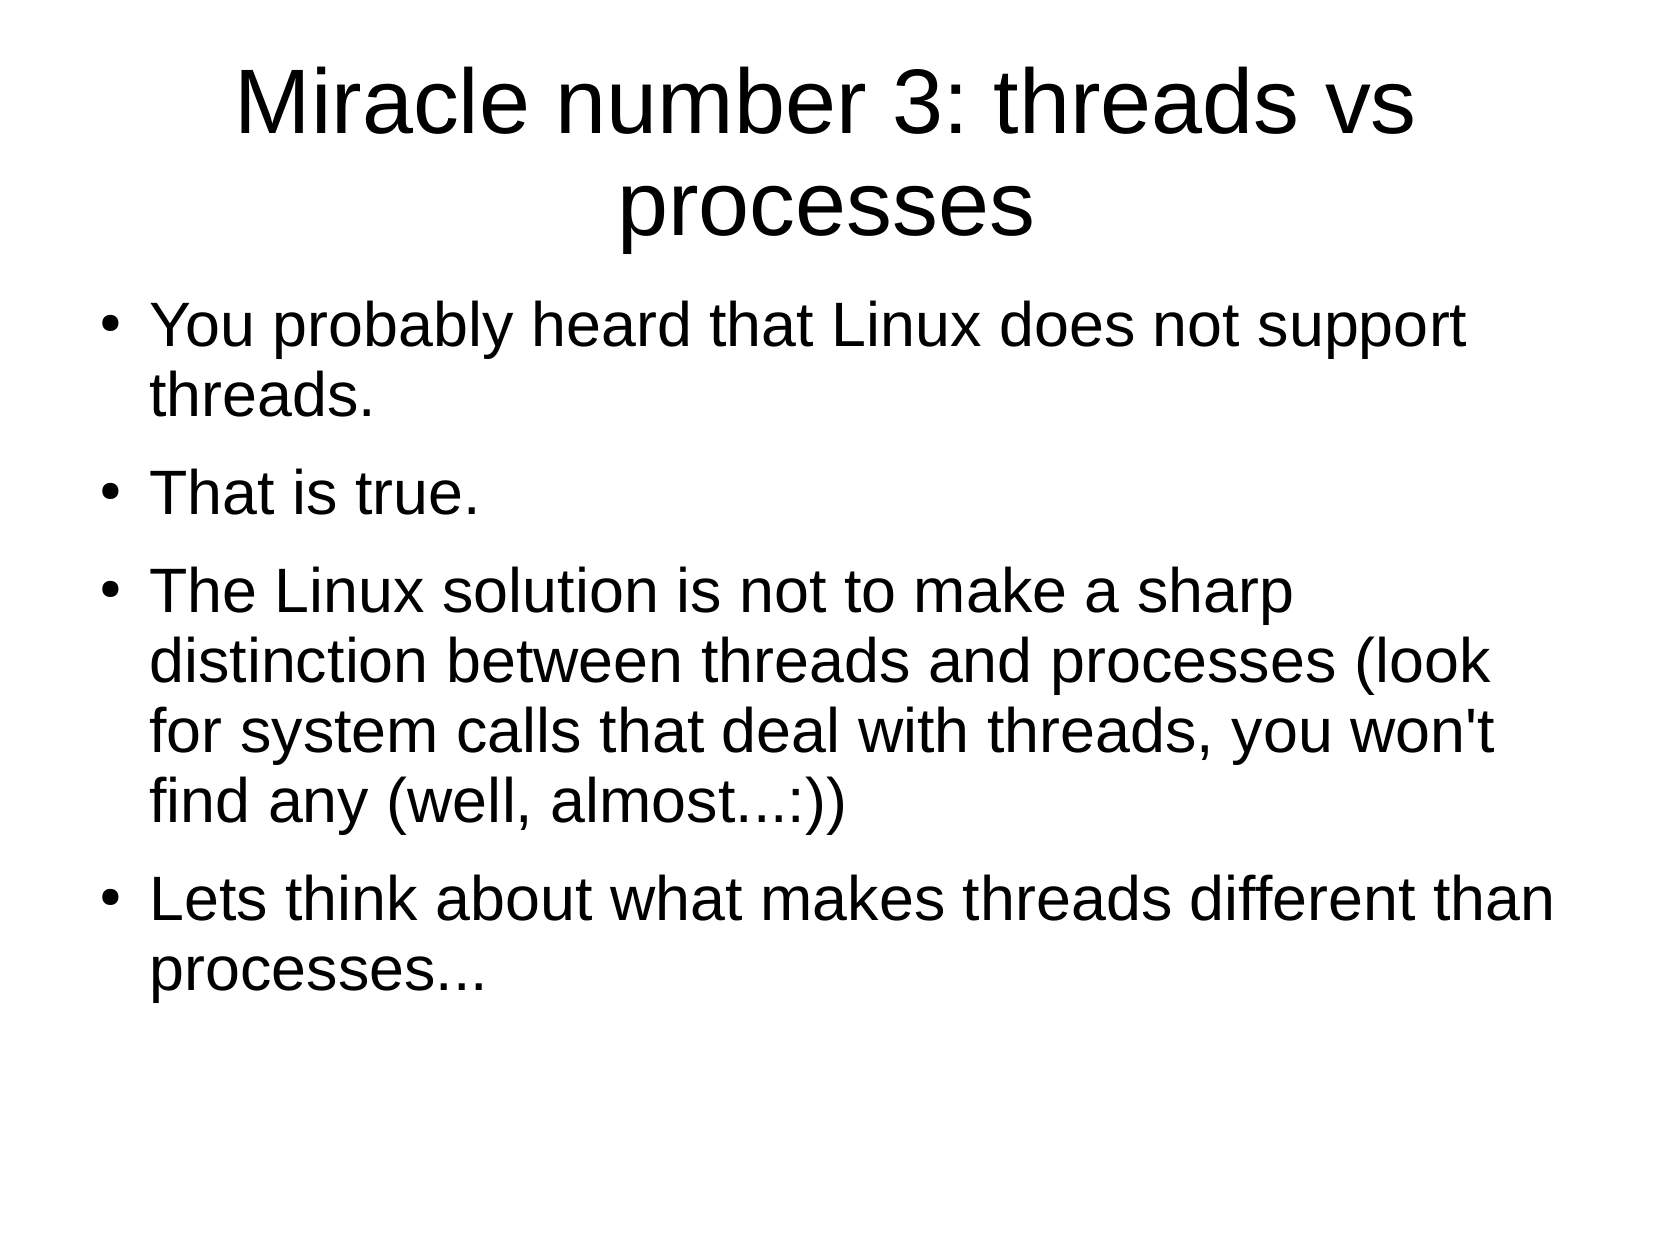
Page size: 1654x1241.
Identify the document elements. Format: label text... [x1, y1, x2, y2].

title Miracle number 3: threads vs processes [82, 49, 1571, 257]
list You probably heard that Linux does not support threads. That is true. The Linux solution is not to make a sharp distinction between threads and processes (look for system calls that deal with threads, you won't find any (well, almost...:)) Lets think about what makes threads different than processes... [82, 290, 1571, 1010]
